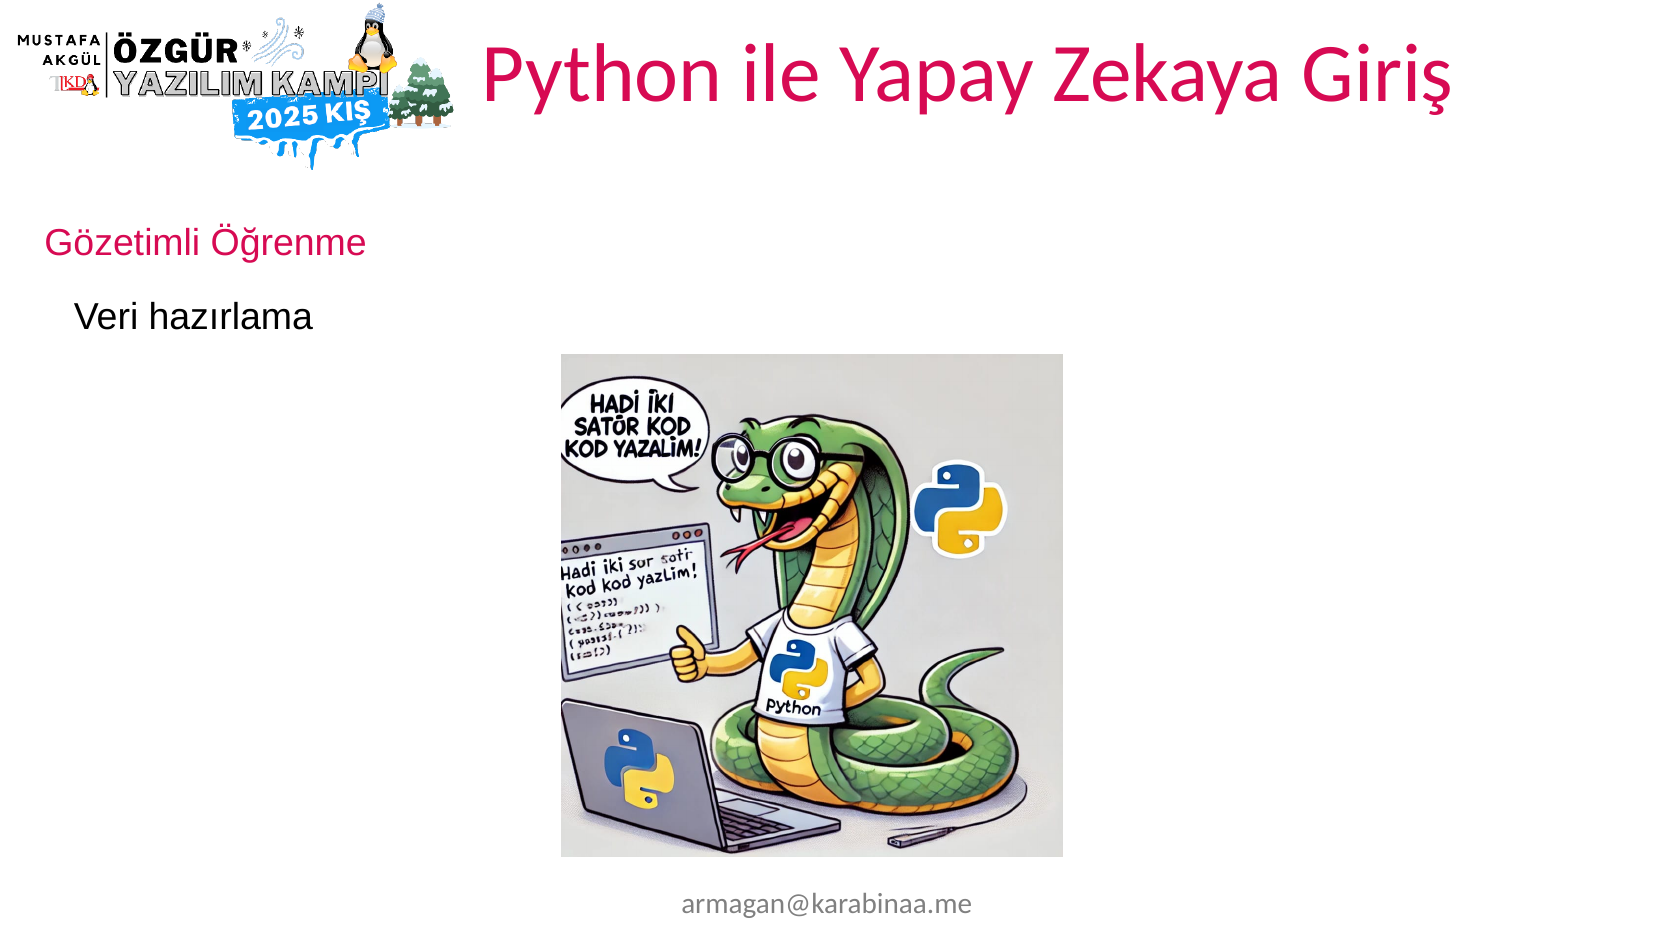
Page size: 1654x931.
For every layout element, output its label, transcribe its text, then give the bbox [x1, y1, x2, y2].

picture [0, 0, 463, 177]
picture [561, 354, 1063, 857]
text_box armagan@karabinaa.me [0, 877, 1654, 928]
text_box Gözetimli Öğrenme [29, 213, 854, 271]
text_box Veri hazırlama [59, 288, 621, 355]
text_box Python ile Yapay Zekaya Giriş [467, 10, 1654, 126]
